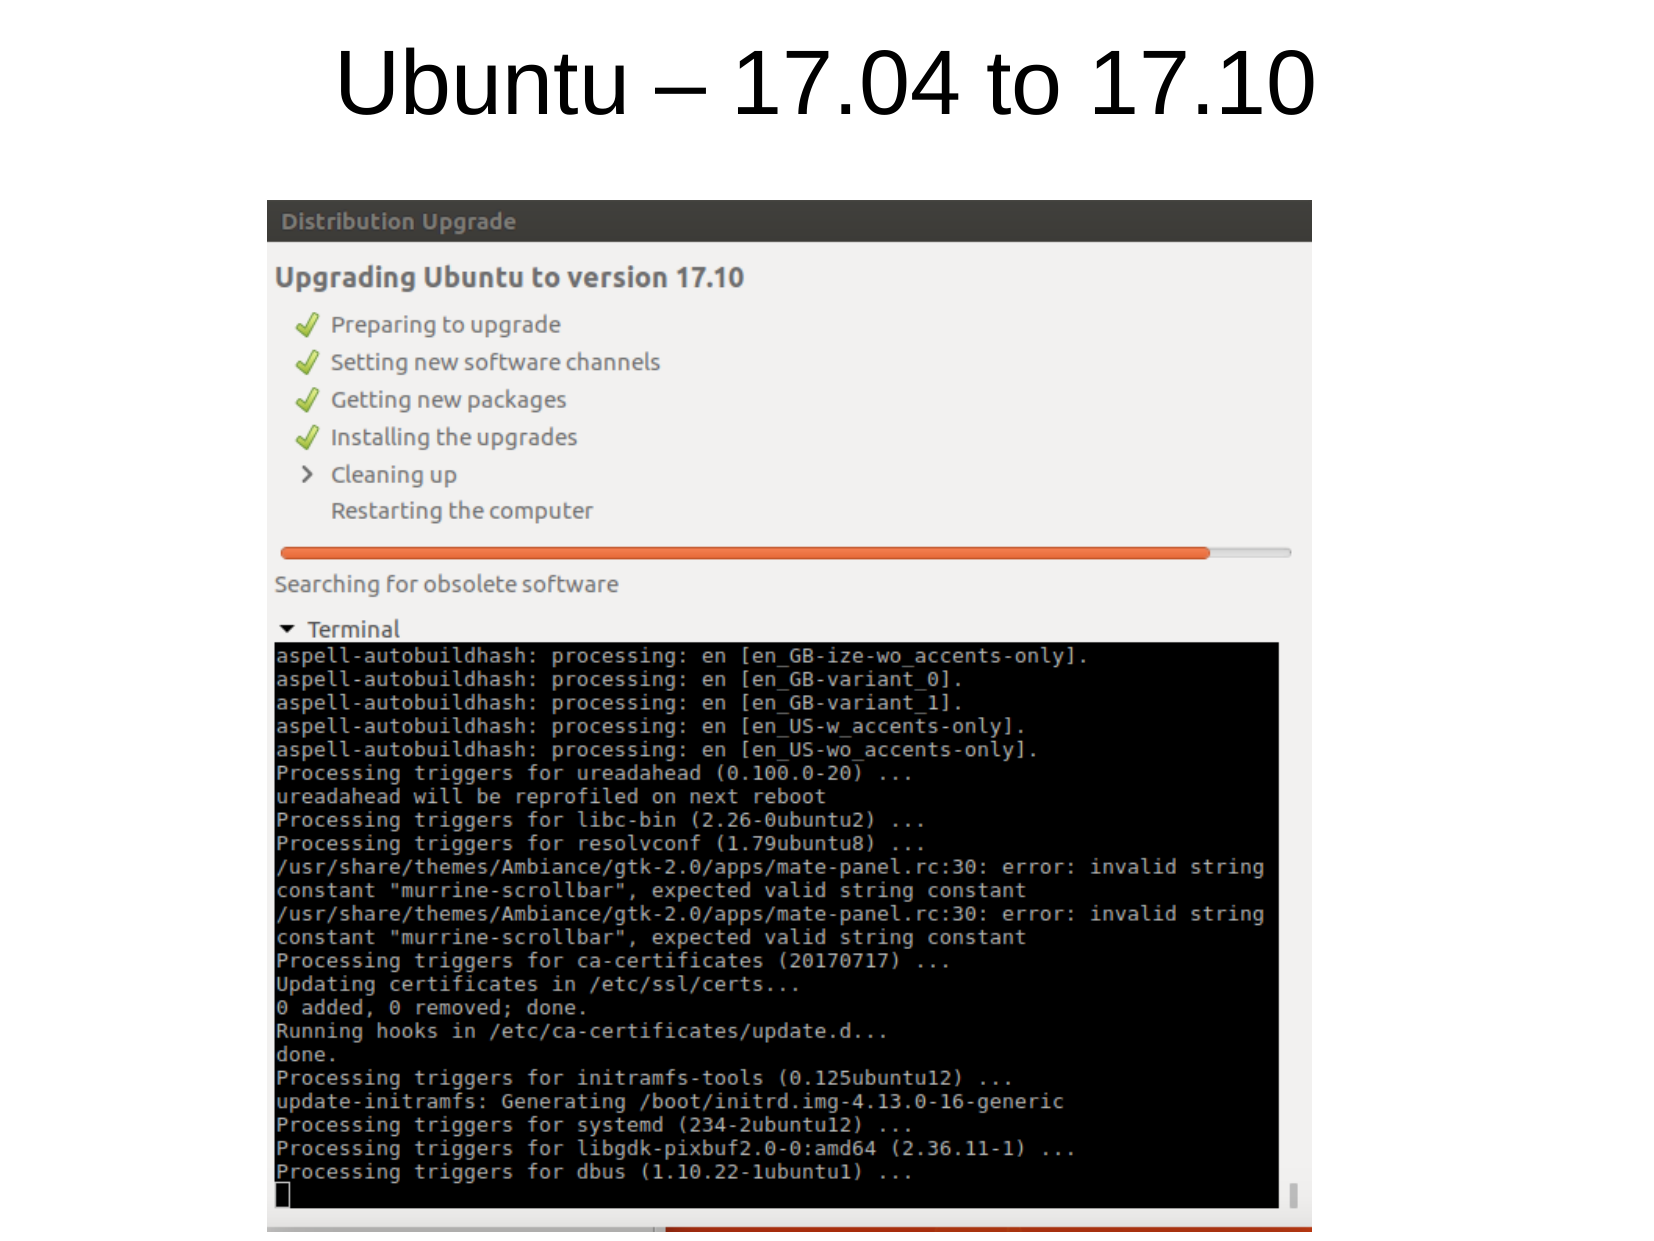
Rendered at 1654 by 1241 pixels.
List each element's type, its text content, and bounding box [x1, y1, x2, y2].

picture [267, 200, 1312, 1233]
title Ubuntu – 17.04 to 17.10 [82, 31, 1571, 134]
